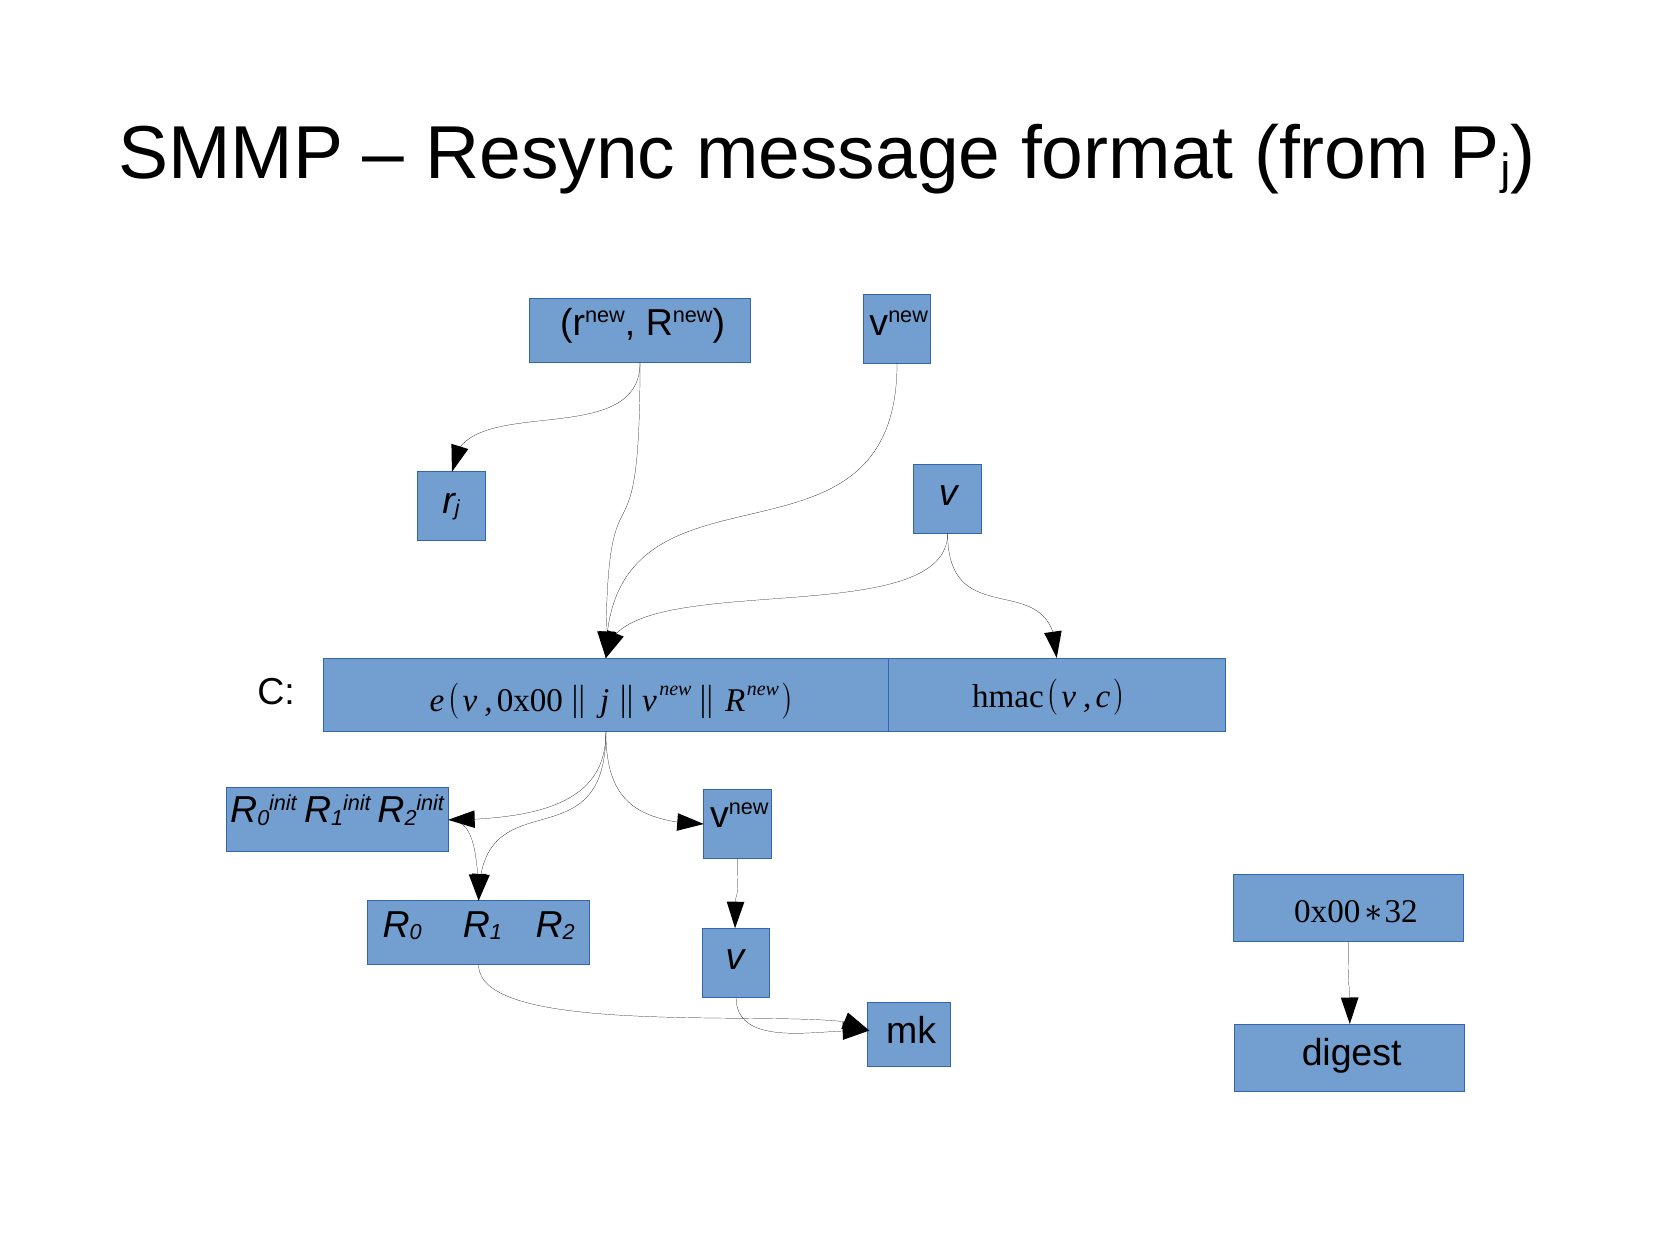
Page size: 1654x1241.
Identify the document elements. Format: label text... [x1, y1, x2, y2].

text_box R2 [520, 895, 590, 965]
text_box vnew [854, 294, 943, 353]
text_box [703, 844, 772, 859]
text_box [1234, 1024, 1465, 1092]
text_box [702, 928, 770, 998]
text_box digest [1287, 1024, 1417, 1081]
text_box rj [427, 471, 496, 541]
text_box v [924, 464, 973, 522]
text_box (rnew, Rnew) [545, 293, 741, 352]
text_box [867, 1002, 951, 1067]
text_box R1 [448, 895, 517, 965]
chart [1287, 892, 1424, 930]
text_box [323, 658, 1226, 732]
text_box v [710, 928, 760, 986]
text_box [1233, 874, 1464, 942]
text_box [529, 298, 751, 363]
chart [423, 676, 799, 722]
text_box vnew [695, 785, 784, 844]
text_box R2init [362, 781, 459, 852]
title SMMP – Resync message format (from Pj) [82, 49, 1571, 257]
text_box R1init [289, 781, 362, 852]
text_box [437, 900, 448, 965]
text_box C: [242, 662, 310, 720]
text_box [913, 464, 982, 534]
text_box [863, 353, 931, 364]
text_box R0init [215, 781, 289, 852]
text_box mk [871, 1002, 951, 1059]
text_box [417, 471, 427, 541]
chart [964, 678, 1130, 718]
text_box R0 [367, 895, 437, 965]
